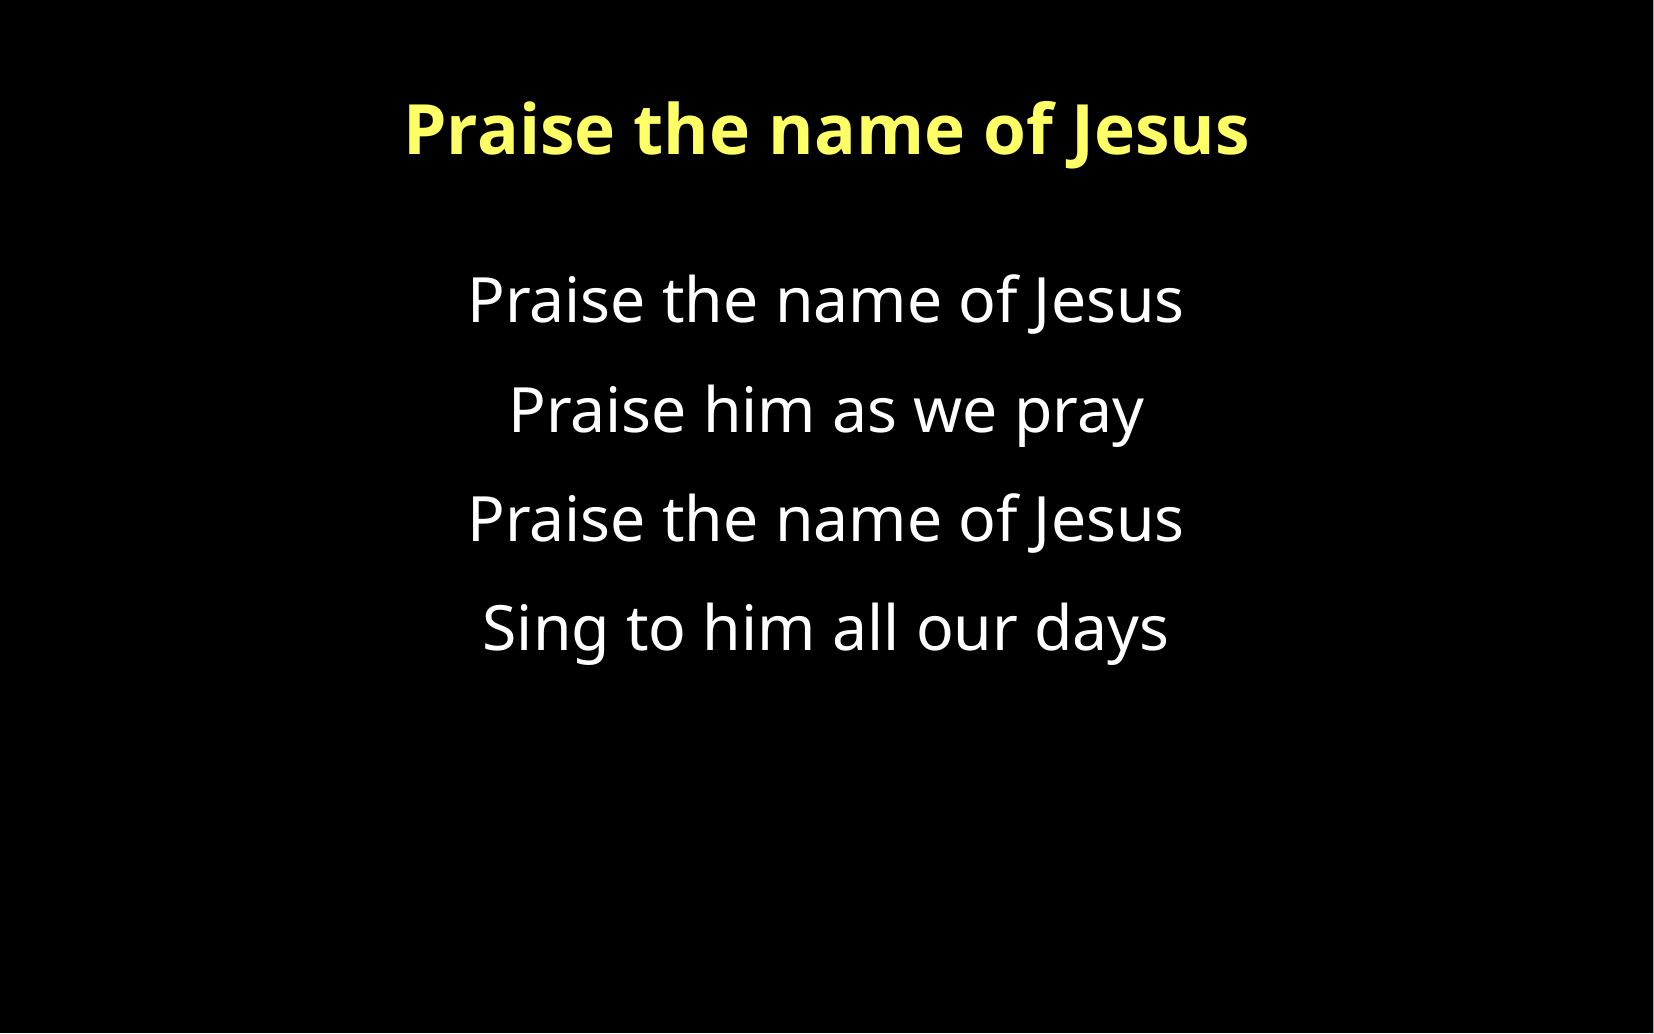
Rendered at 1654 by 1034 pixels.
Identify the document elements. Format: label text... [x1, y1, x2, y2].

title Praise the name of Jesus [0, 41, 1654, 214]
list Praise the name of Jesus Praise him as we pray Praise the name of Jesus Sing to him all our days [0, 255, 1654, 1024]
